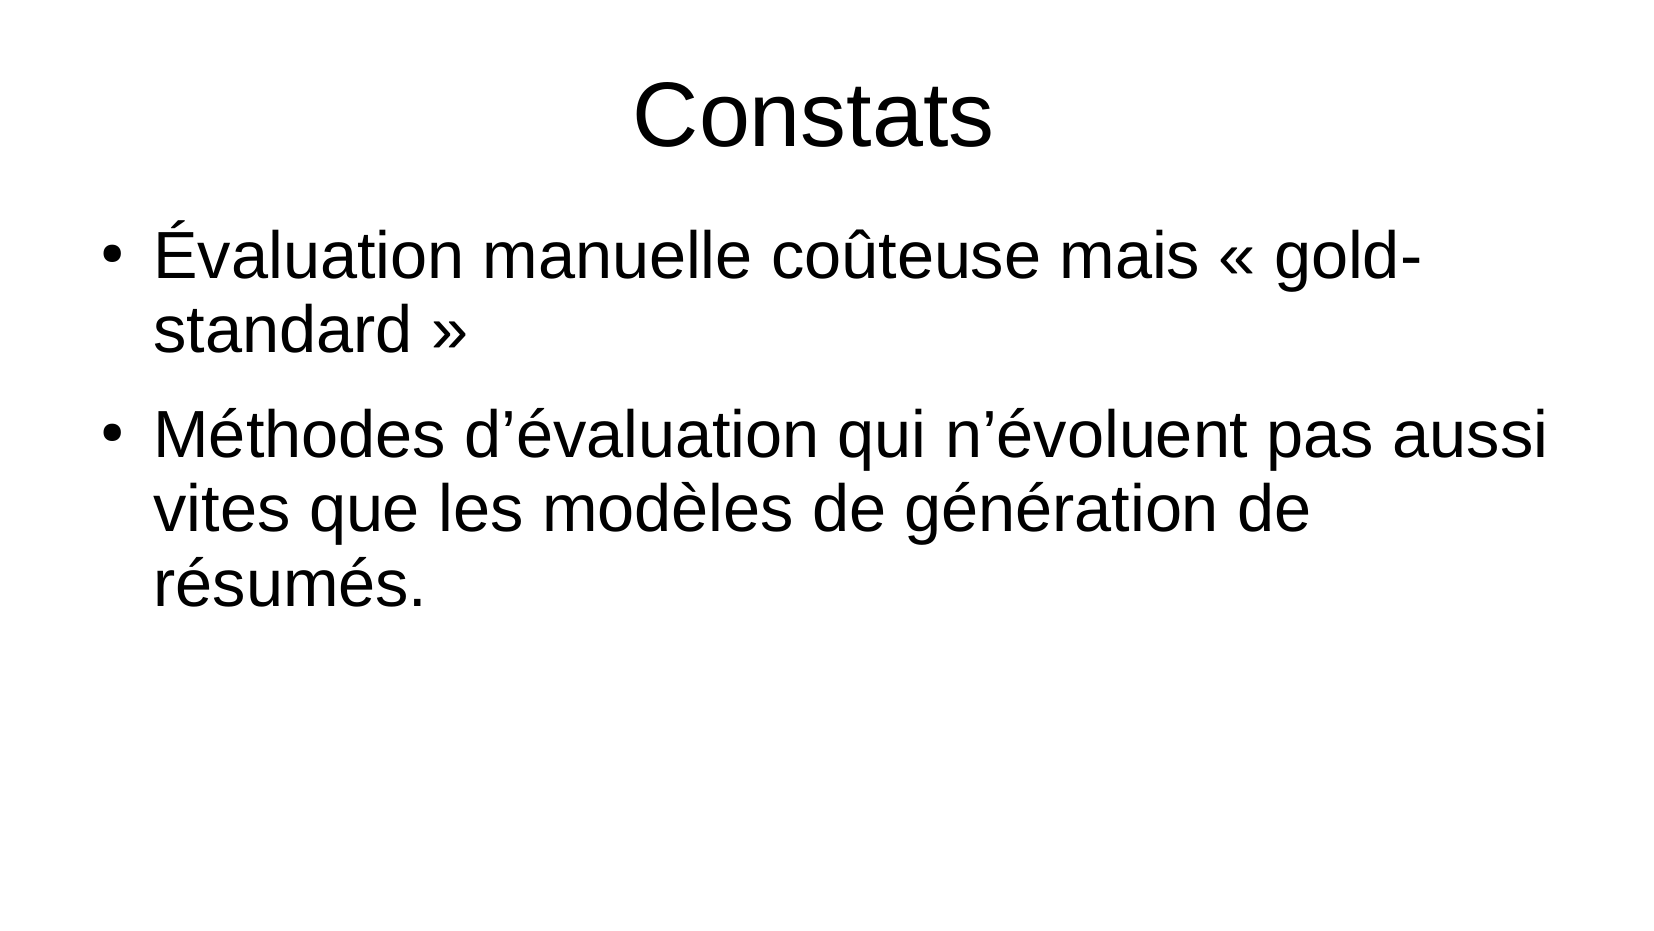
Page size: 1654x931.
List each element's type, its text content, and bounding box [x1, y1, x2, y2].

list Évaluation manuelle coûteuse mais « gold-standard » Méthodes d’évaluation qui n’évoluent pas aussi vites que les modèles de génération de résumés. [82, 217, 1571, 758]
title Constats [82, 37, 1571, 193]
